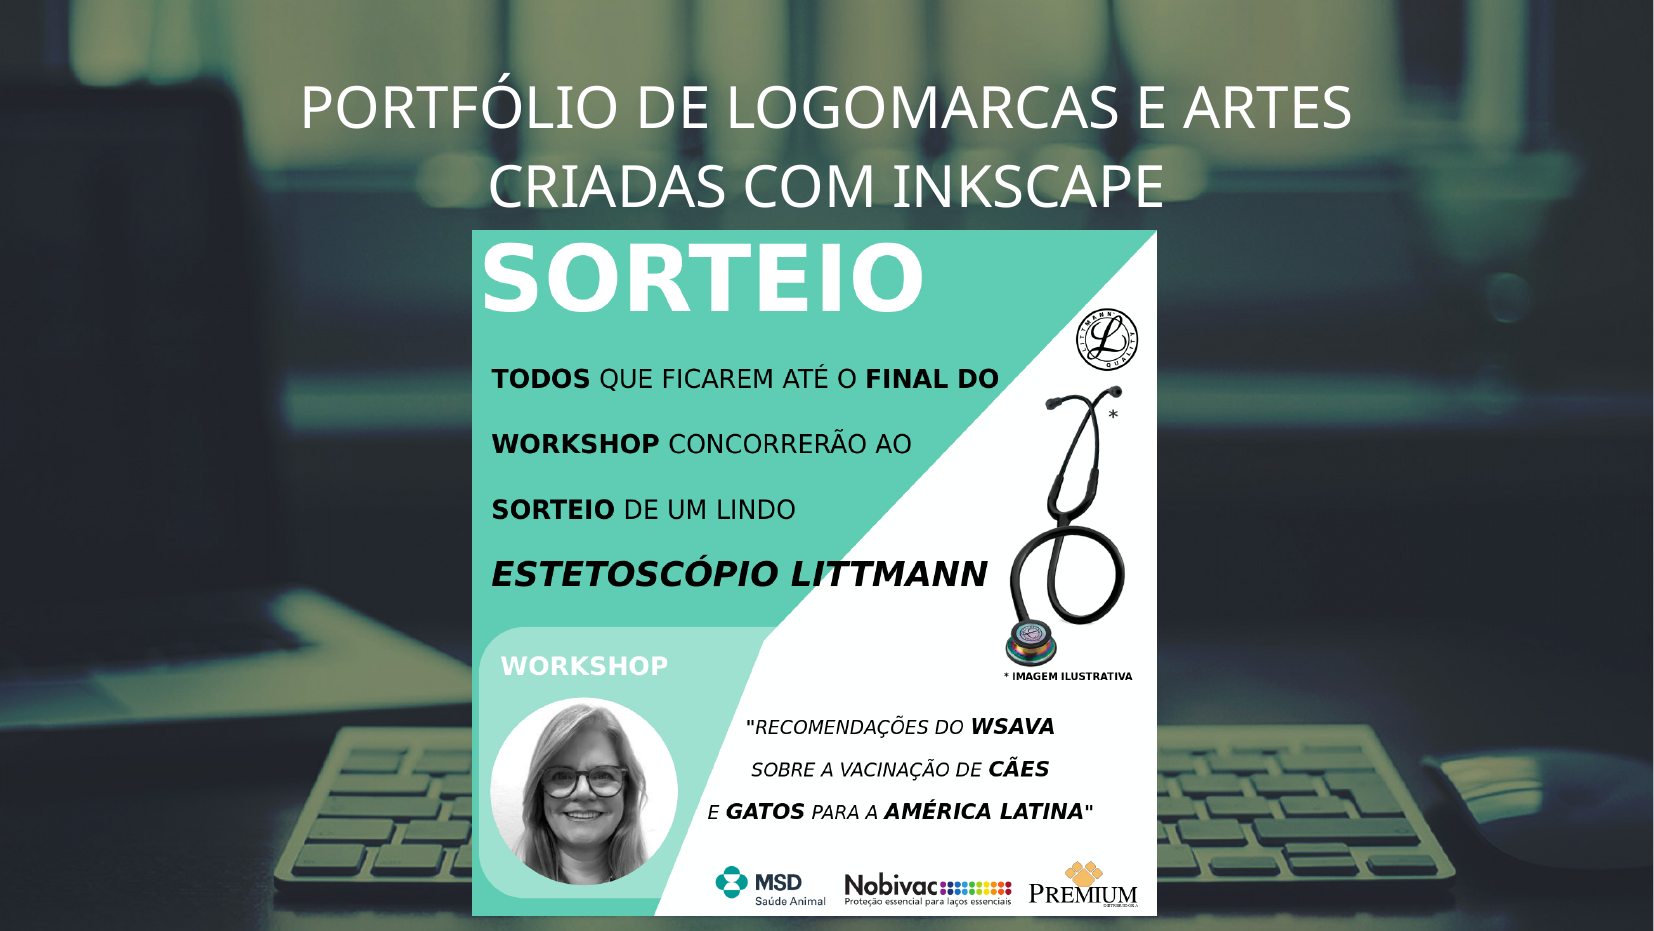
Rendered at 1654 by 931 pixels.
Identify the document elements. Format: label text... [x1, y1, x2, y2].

text_box PORTFÓLIO DE LOGOMARCAS E ARTES CRIADAS COM INKSCAPE [236, 59, 1418, 263]
picture [0, 0, 1654, 931]
